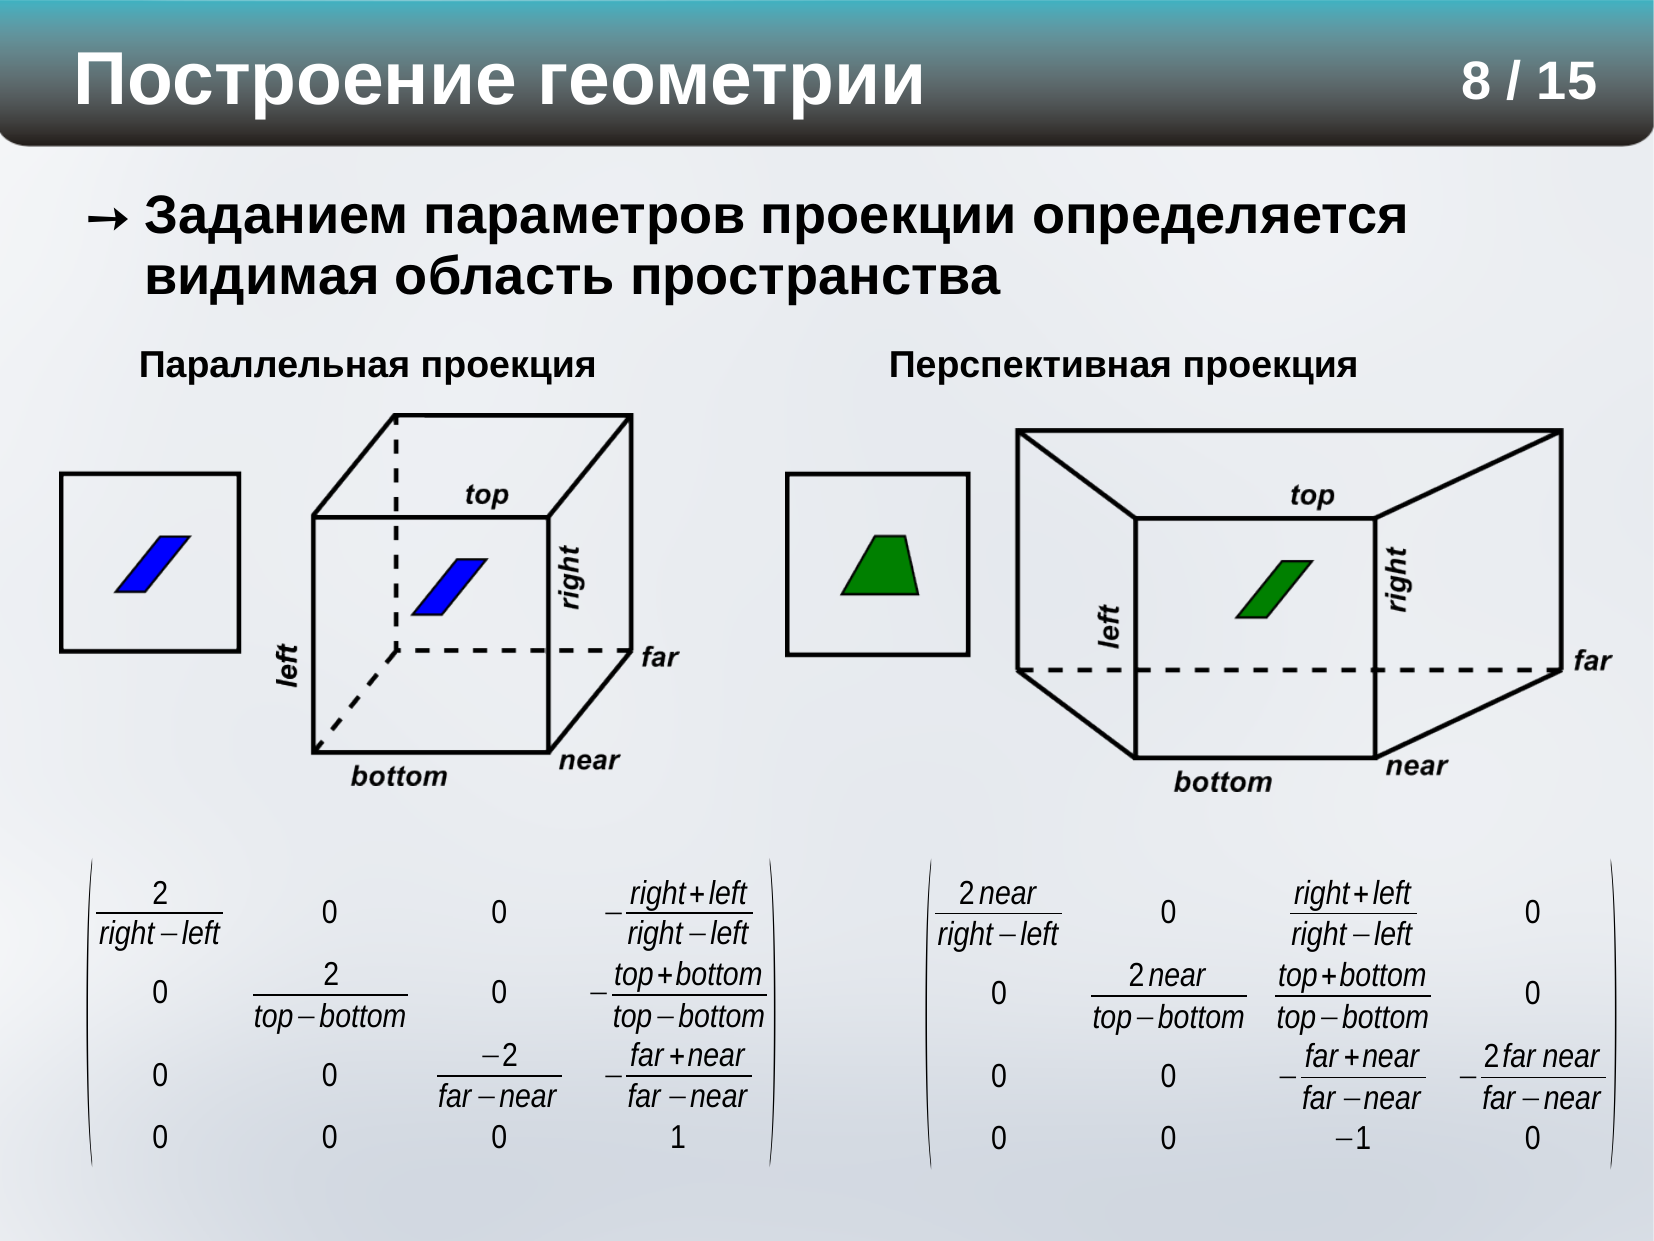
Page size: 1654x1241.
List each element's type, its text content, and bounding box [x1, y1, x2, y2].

text_box Перспективная проекция [874, 336, 1376, 394]
text_box <номер> / 15 [1446, 42, 1654, 179]
picture [0, 0, 1654, 1241]
text_box Заданием параметров проекции определяется видимая область пространства [70, 177, 1506, 314]
text_box Параллельная проекция [124, 336, 626, 394]
text_box Построение геометрии [59, 29, 1418, 129]
chart [79, 856, 785, 1170]
chart [917, 856, 1624, 1172]
